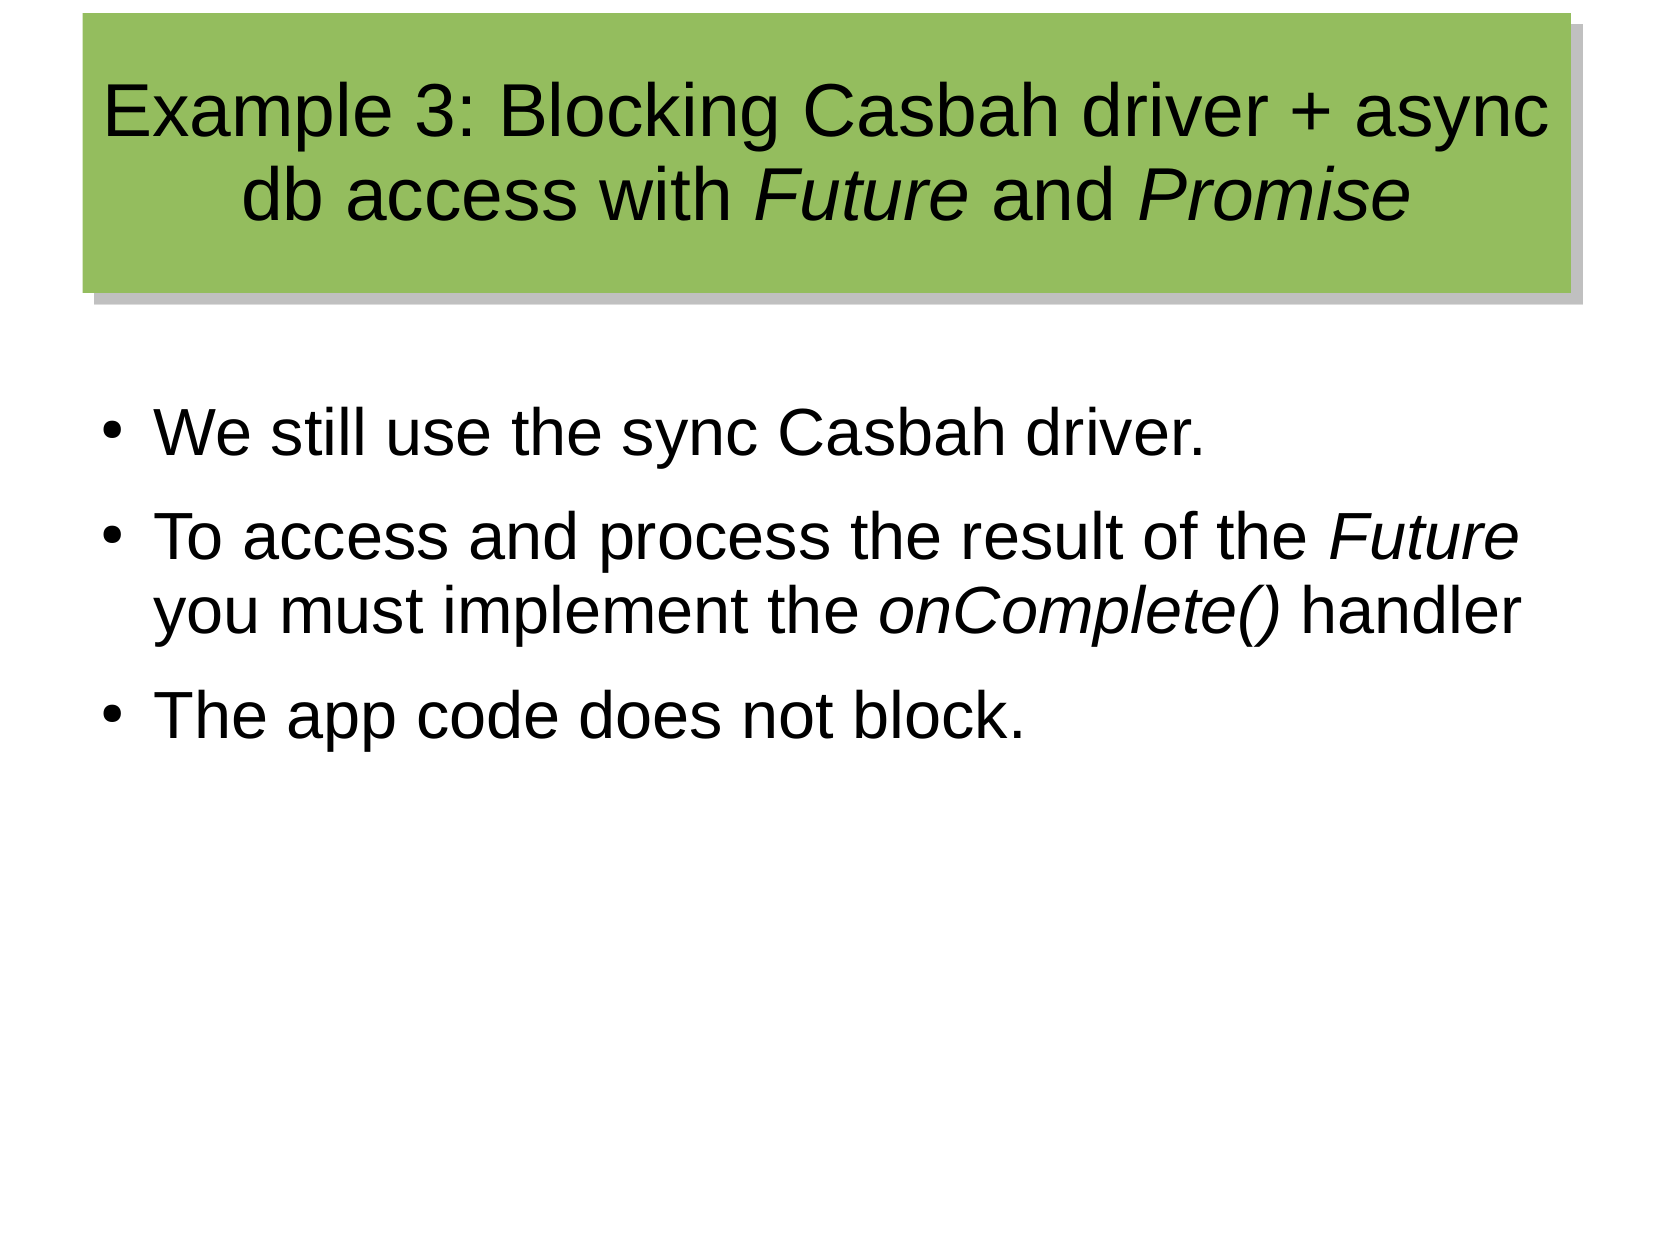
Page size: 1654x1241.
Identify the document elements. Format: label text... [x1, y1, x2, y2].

list We still use the sync Casbah driver. To access and process the result of the Future you must implement the onComplete() handler The app code does not block. [82, 290, 1571, 1010]
title Example 3: Blocking Casbah driver + async db access with Future and Promise [82, 13, 1571, 290]
